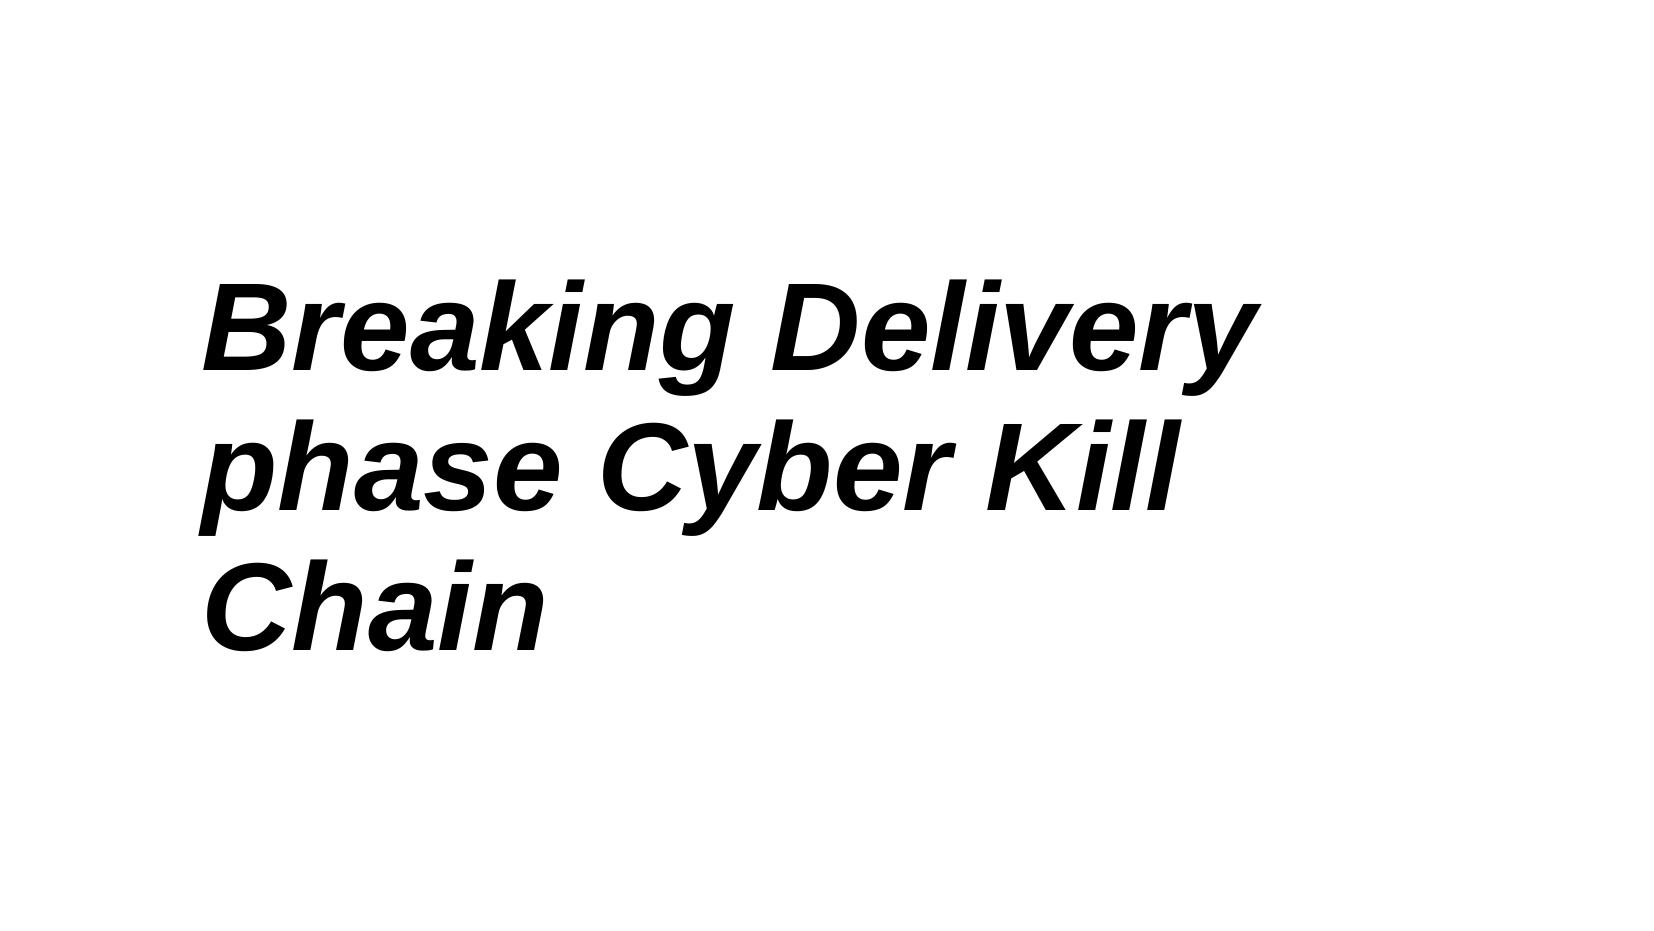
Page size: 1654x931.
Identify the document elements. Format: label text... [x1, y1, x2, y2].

text_box Breaking Delivery phase Cyber Kill Chain [186, 249, 1447, 684]
